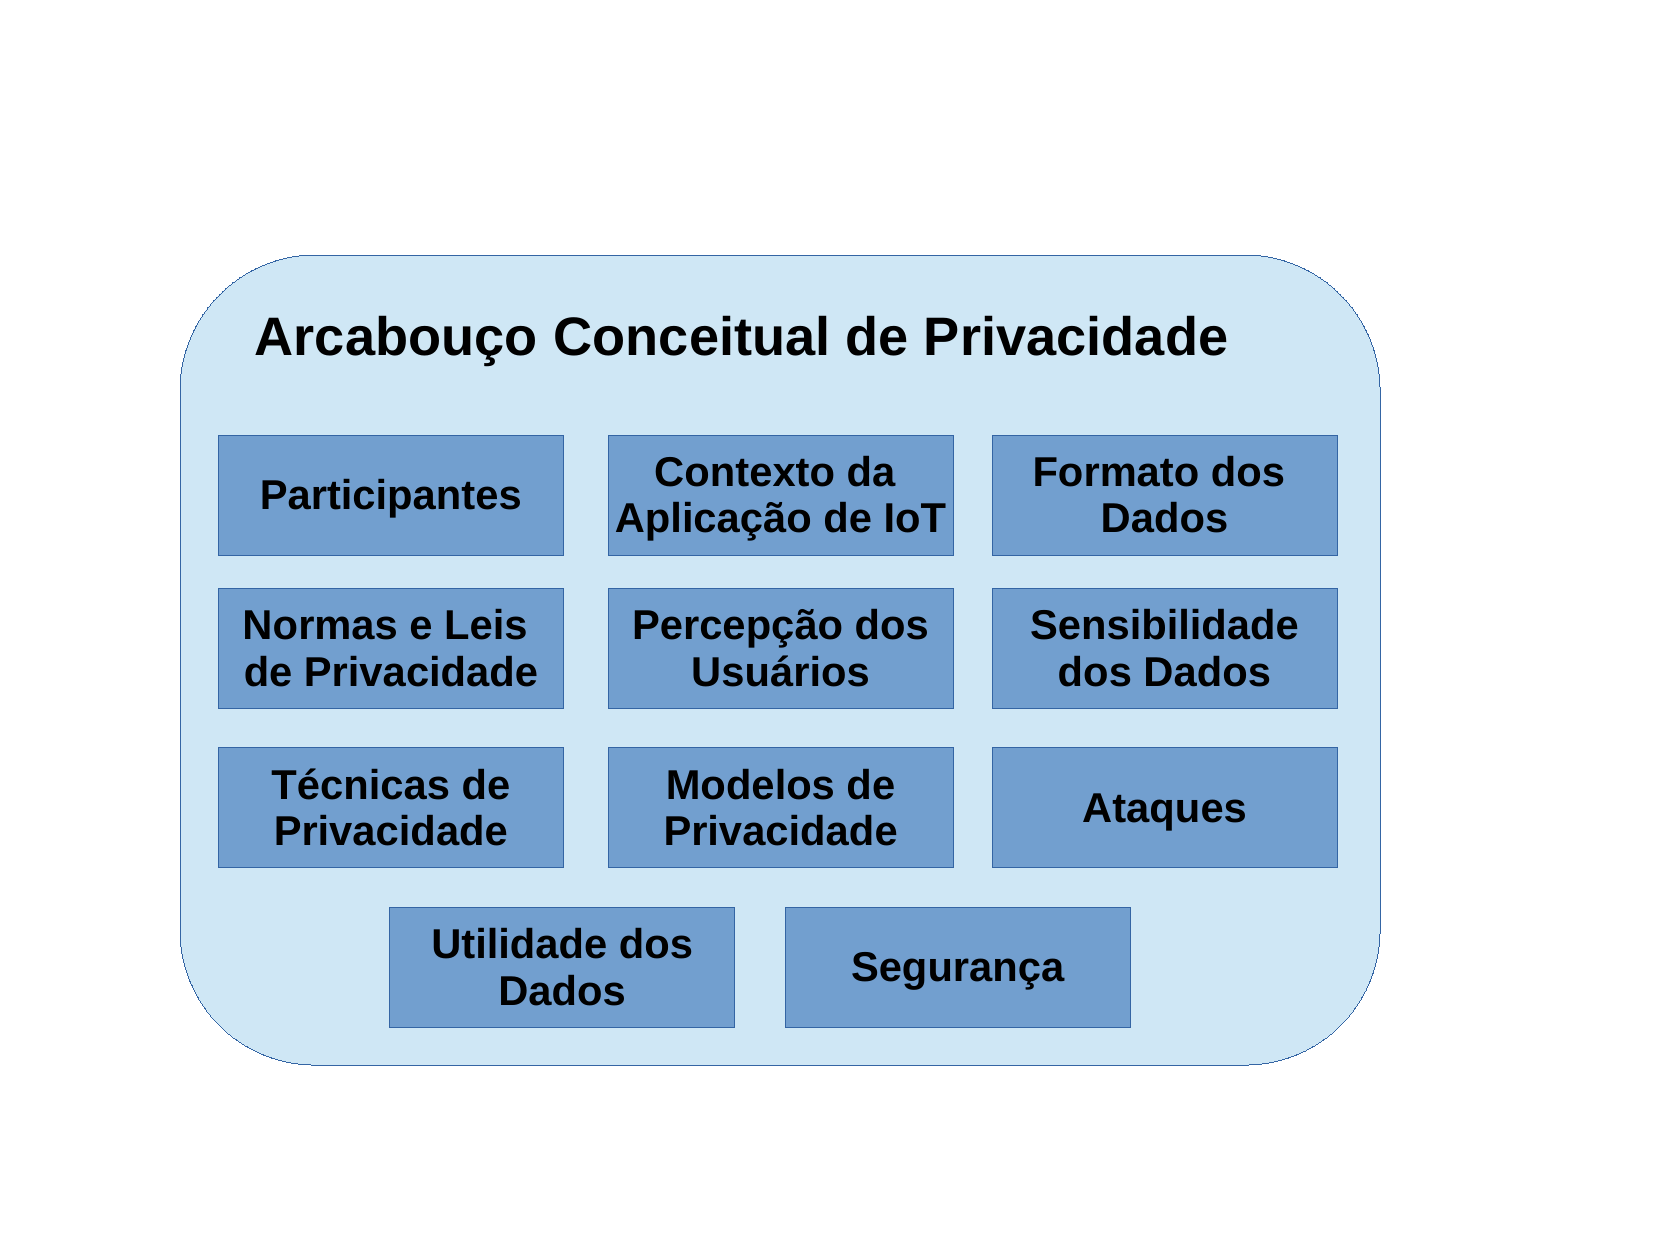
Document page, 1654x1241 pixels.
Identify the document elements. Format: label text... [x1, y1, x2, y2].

text_box Formato dos Dados [992, 435, 1338, 556]
text_box Sensibilidade dos Dados [992, 588, 1338, 709]
text_box Contexto da Aplicação de IoT [608, 435, 954, 556]
text_box Ataques [992, 747, 1338, 868]
text_box Arcabouço Conceitual de Privacidade [240, 299, 1276, 436]
text_box Técnicas de Privacidade [218, 747, 564, 868]
text_box Utilidade dos Dados [389, 907, 735, 1028]
text_box Normas e Leis de Privacidade [218, 588, 564, 709]
text_box Participantes [218, 435, 564, 556]
text_box [180, 255, 1381, 1066]
text_box Modelos de Privacidade [608, 747, 954, 868]
text_box Percepção dos Usuários [608, 588, 954, 709]
text_box Segurança [785, 907, 1131, 1028]
